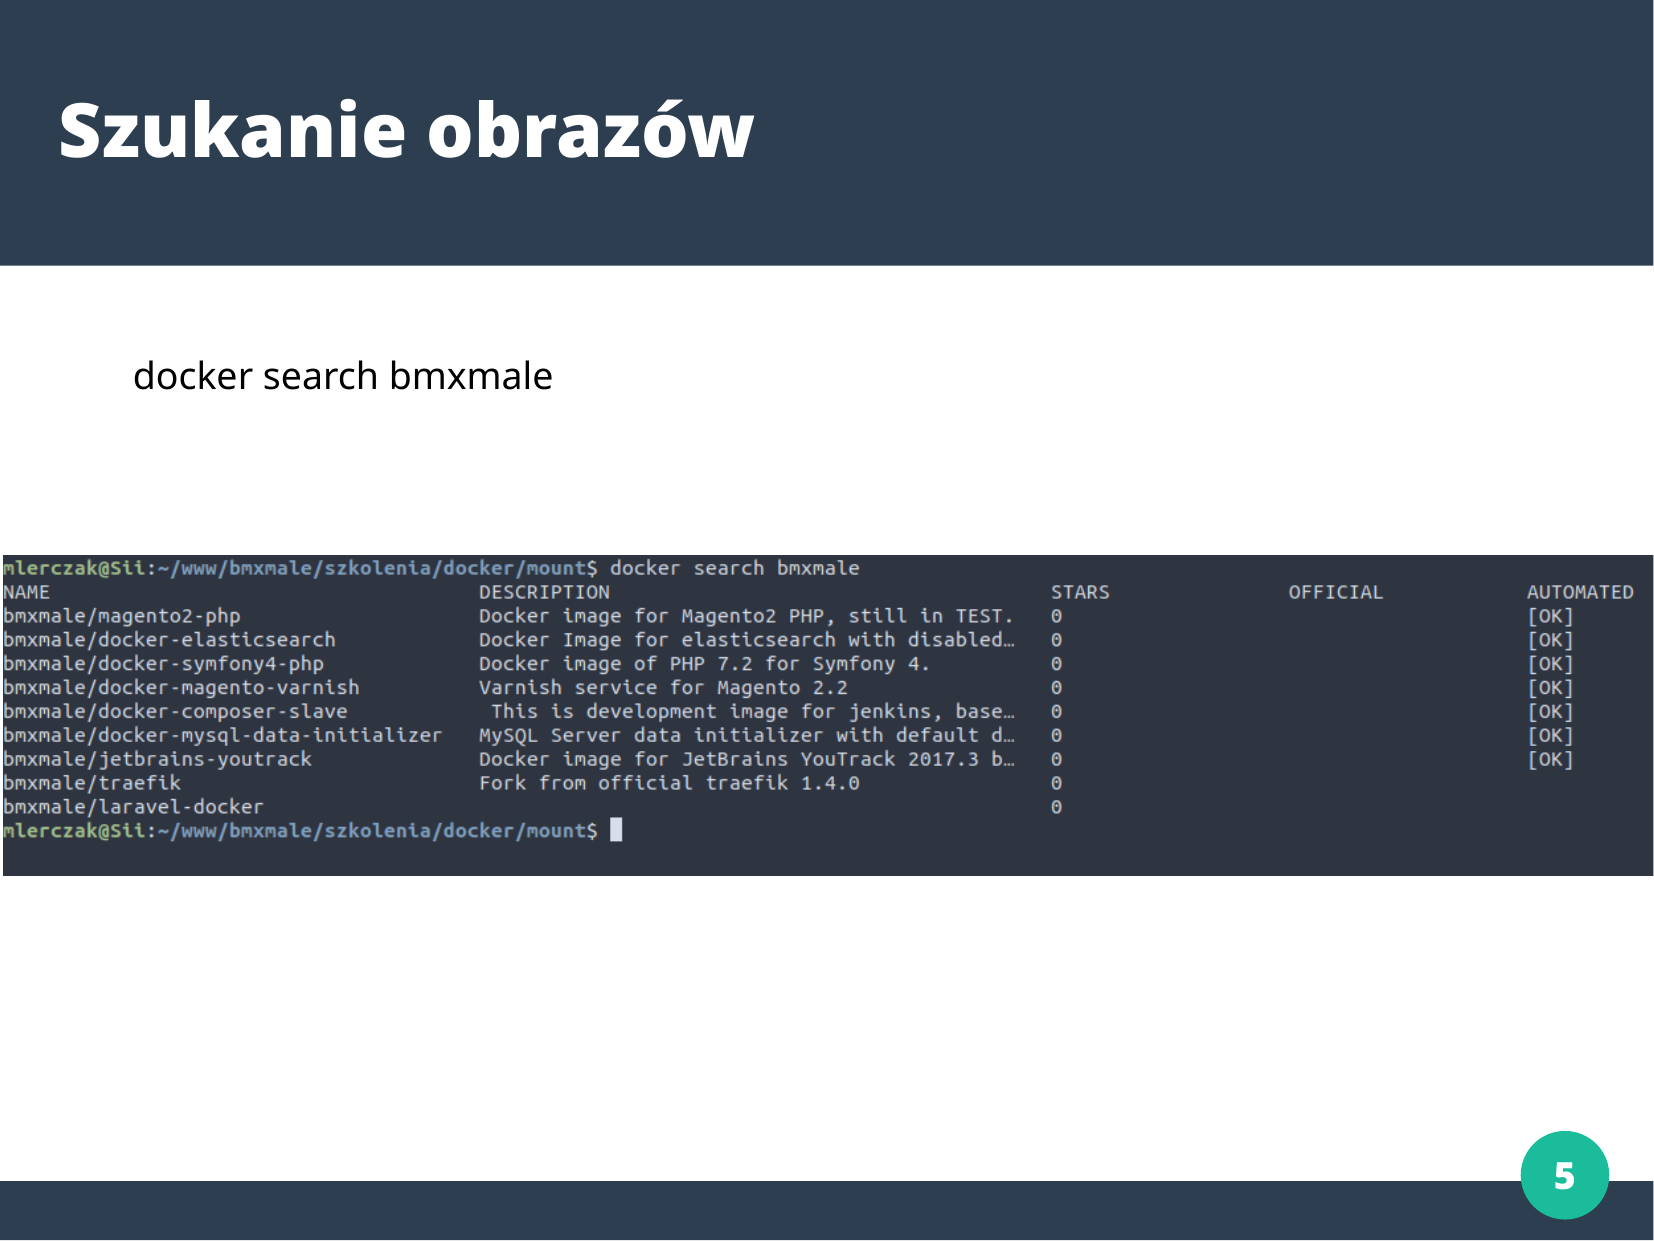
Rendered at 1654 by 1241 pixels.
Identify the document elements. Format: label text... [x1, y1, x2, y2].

text_box docker search bmxmale [118, 342, 1524, 401]
title Szukanie obrazów [59, 49, 1595, 207]
picture [3, 555, 1654, 876]
